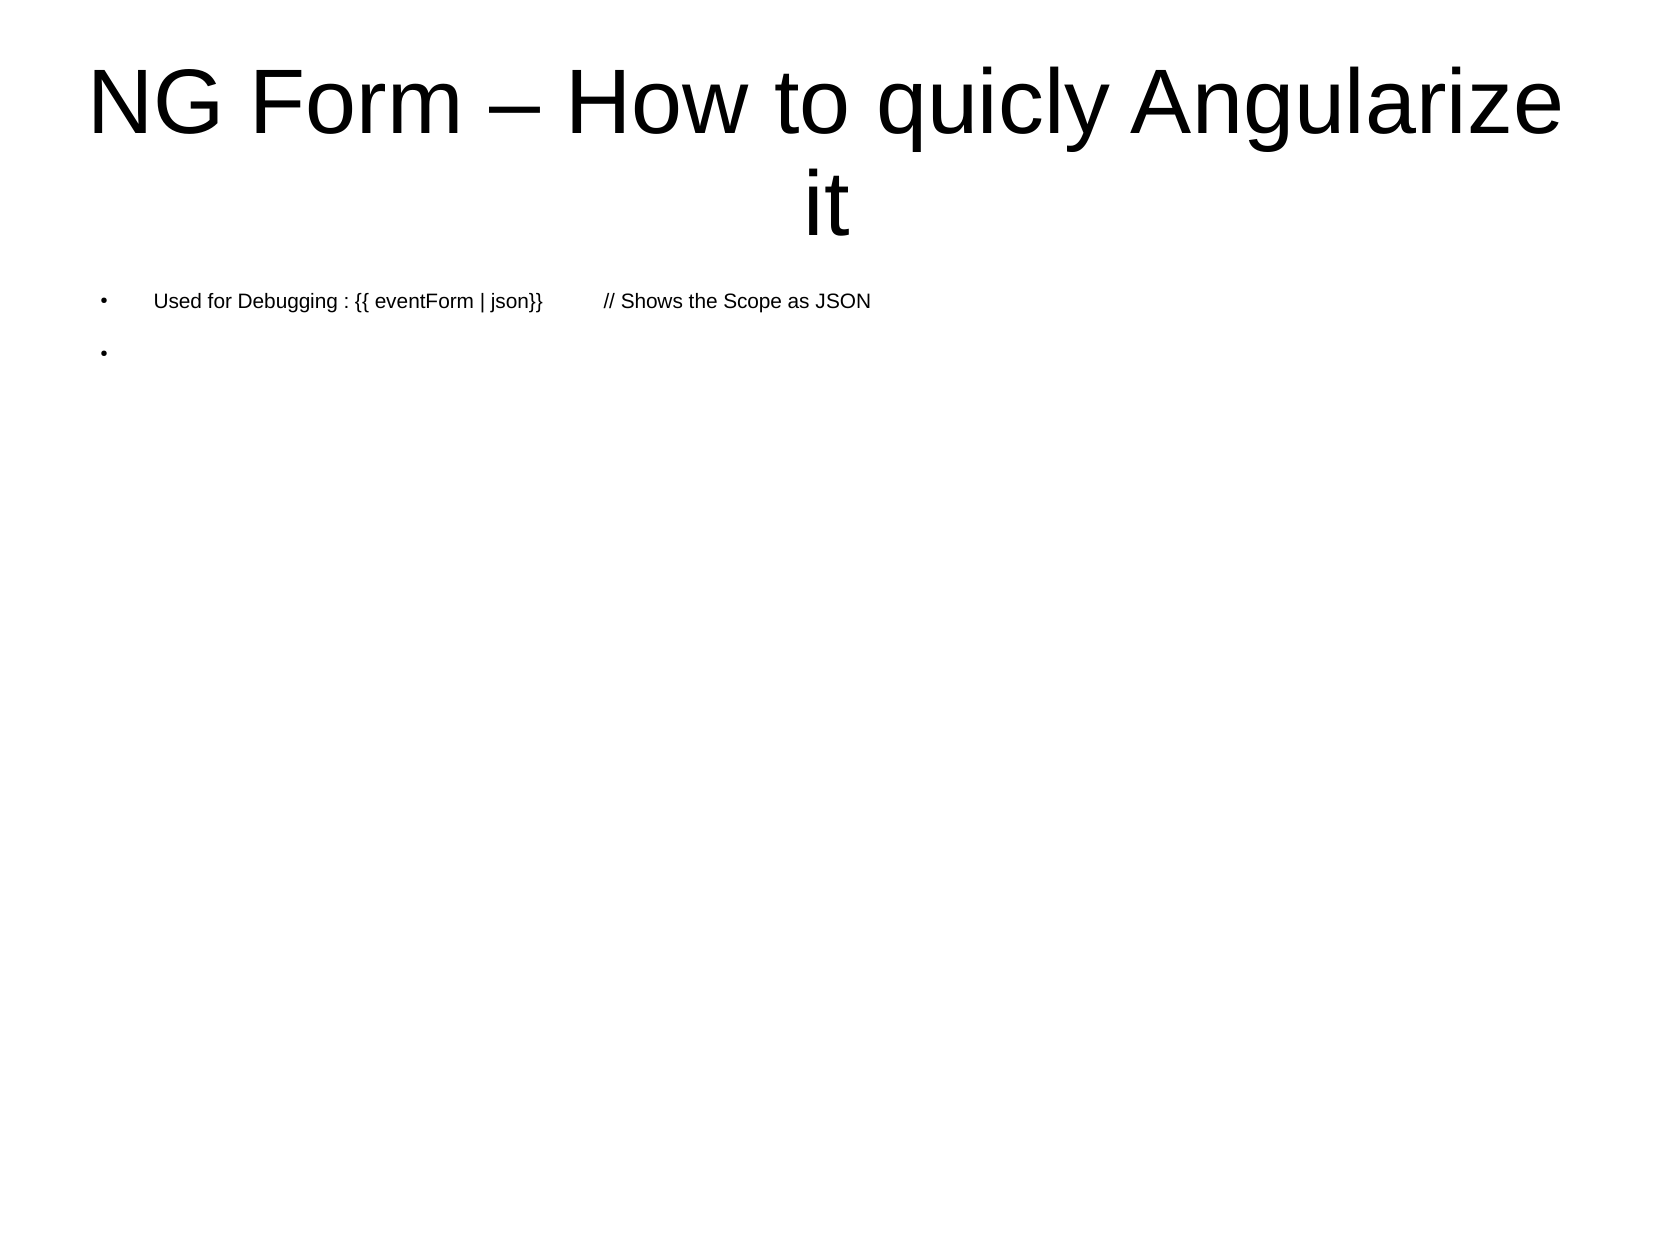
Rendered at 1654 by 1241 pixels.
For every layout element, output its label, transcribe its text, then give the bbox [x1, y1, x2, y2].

list Used for Debugging : {{ eventForm | json}} // Shows the Scope as JSON [82, 290, 1571, 1010]
title NG Form – How to quicly Angularize it [82, 49, 1571, 257]
